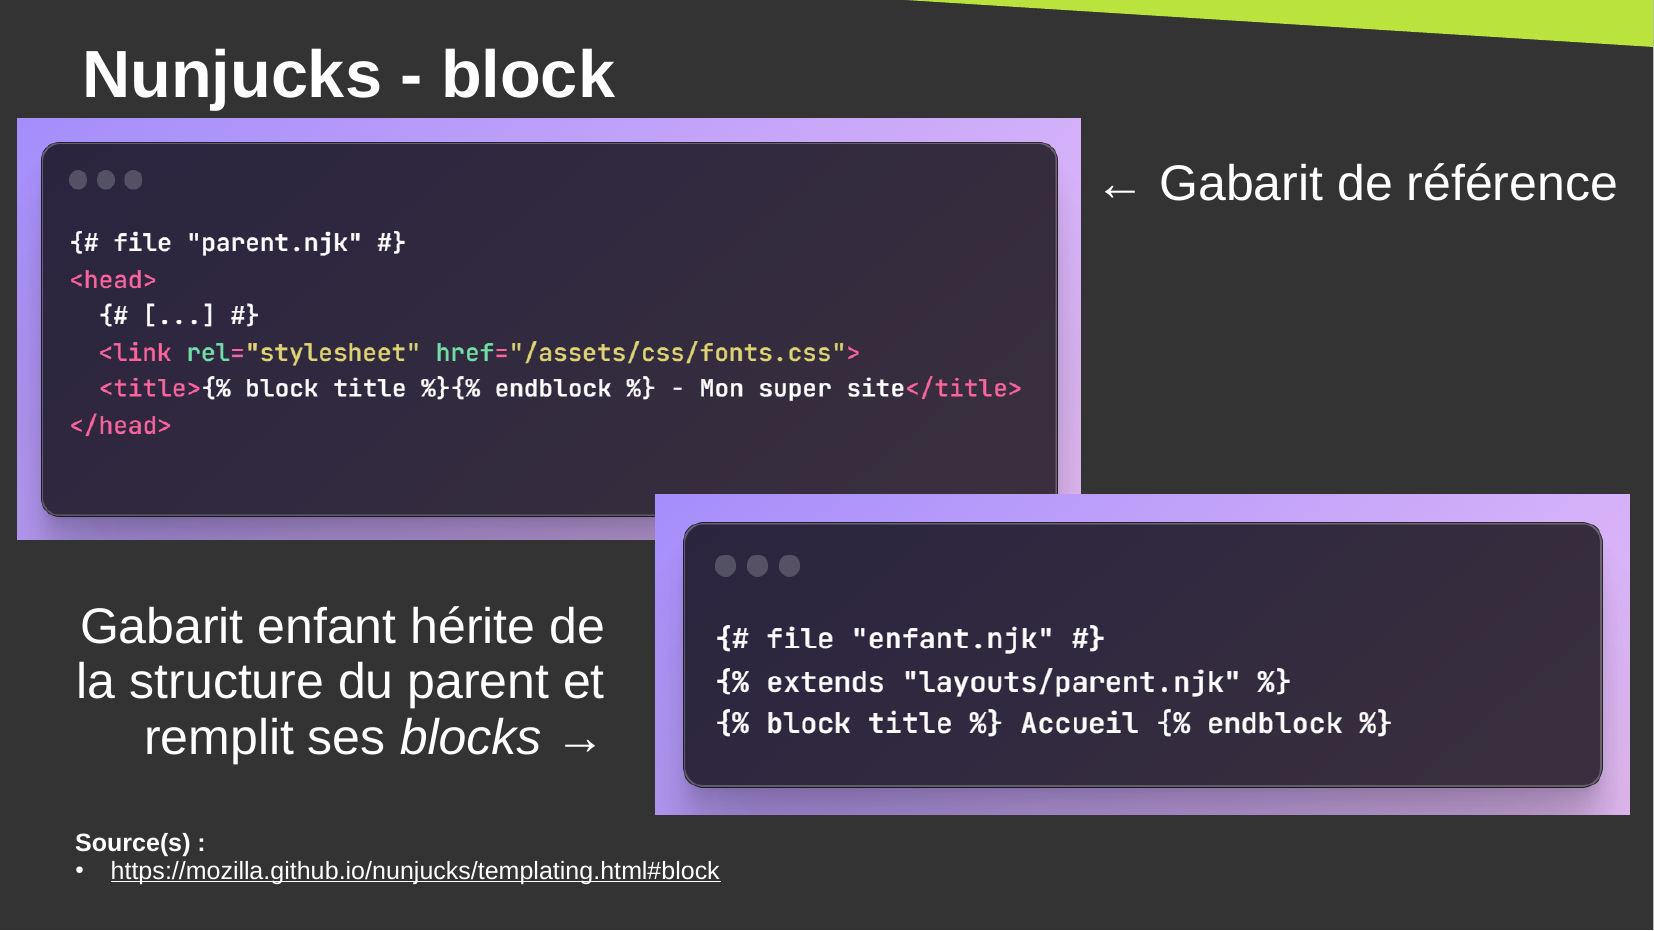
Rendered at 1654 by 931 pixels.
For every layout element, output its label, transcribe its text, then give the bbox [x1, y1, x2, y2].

text_box ← Gabarit de référence [1081, 147, 1642, 219]
picture [17, 118, 1630, 815]
title Nunjucks - block [82, 37, 1571, 112]
text_box Gabarit enfant hérite de la structure du parent et remplit ses blocks → [29, 590, 621, 773]
text_box [905, 0, 1654, 48]
text_box Source(s) : https://mozilla.github.io/nunjucks/templating.html#block [60, 821, 1546, 931]
